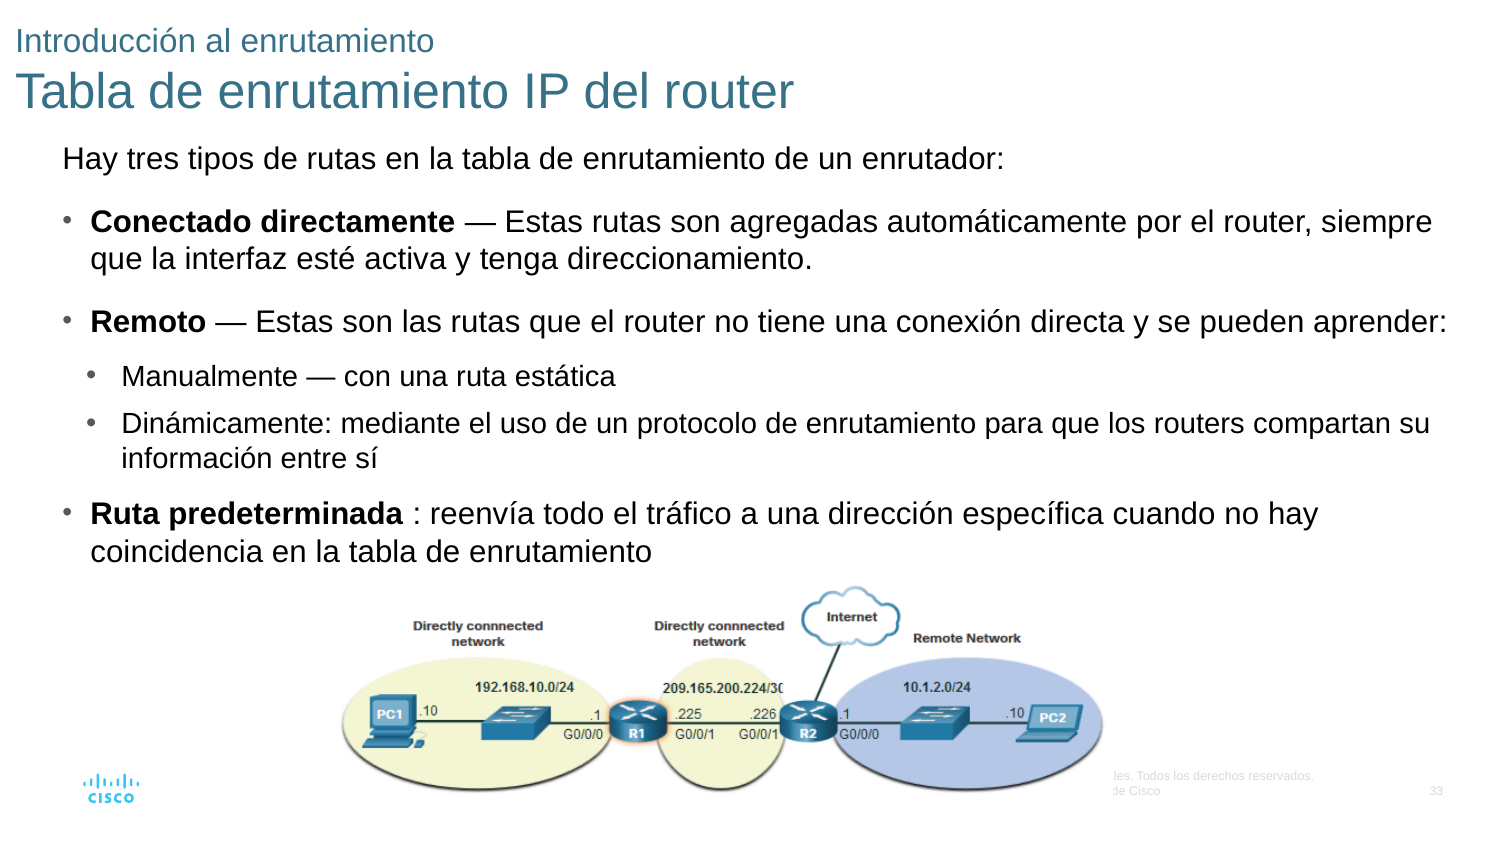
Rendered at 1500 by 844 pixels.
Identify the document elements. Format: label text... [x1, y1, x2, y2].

picture [305, 572, 1113, 803]
list Hay tres tipos de rutas en la tabla de enrutamiento de un enrutador: Conectado directamente — Estas rutas son agregadas automáticamente por el router, siempre que la interfaz esté activa y tenga direccionamiento. Remoto — Estas son las rutas que el router no tiene una conexión directa y se pueden aprender: Manualmente — con una ruta estática Dinámicamente: mediante el uso de un protocolo de enrutamiento para que los routers compartan su información entre sí Ruta predeterminada : reenvía todo el tráfico a una dirección específica cuando no hay coincidencia en la tabla de enrutamiento [47, 131, 1500, 529]
title Introducción al enrutamiento Tabla de enrutamiento IP del router [0, 6, 1500, 131]
